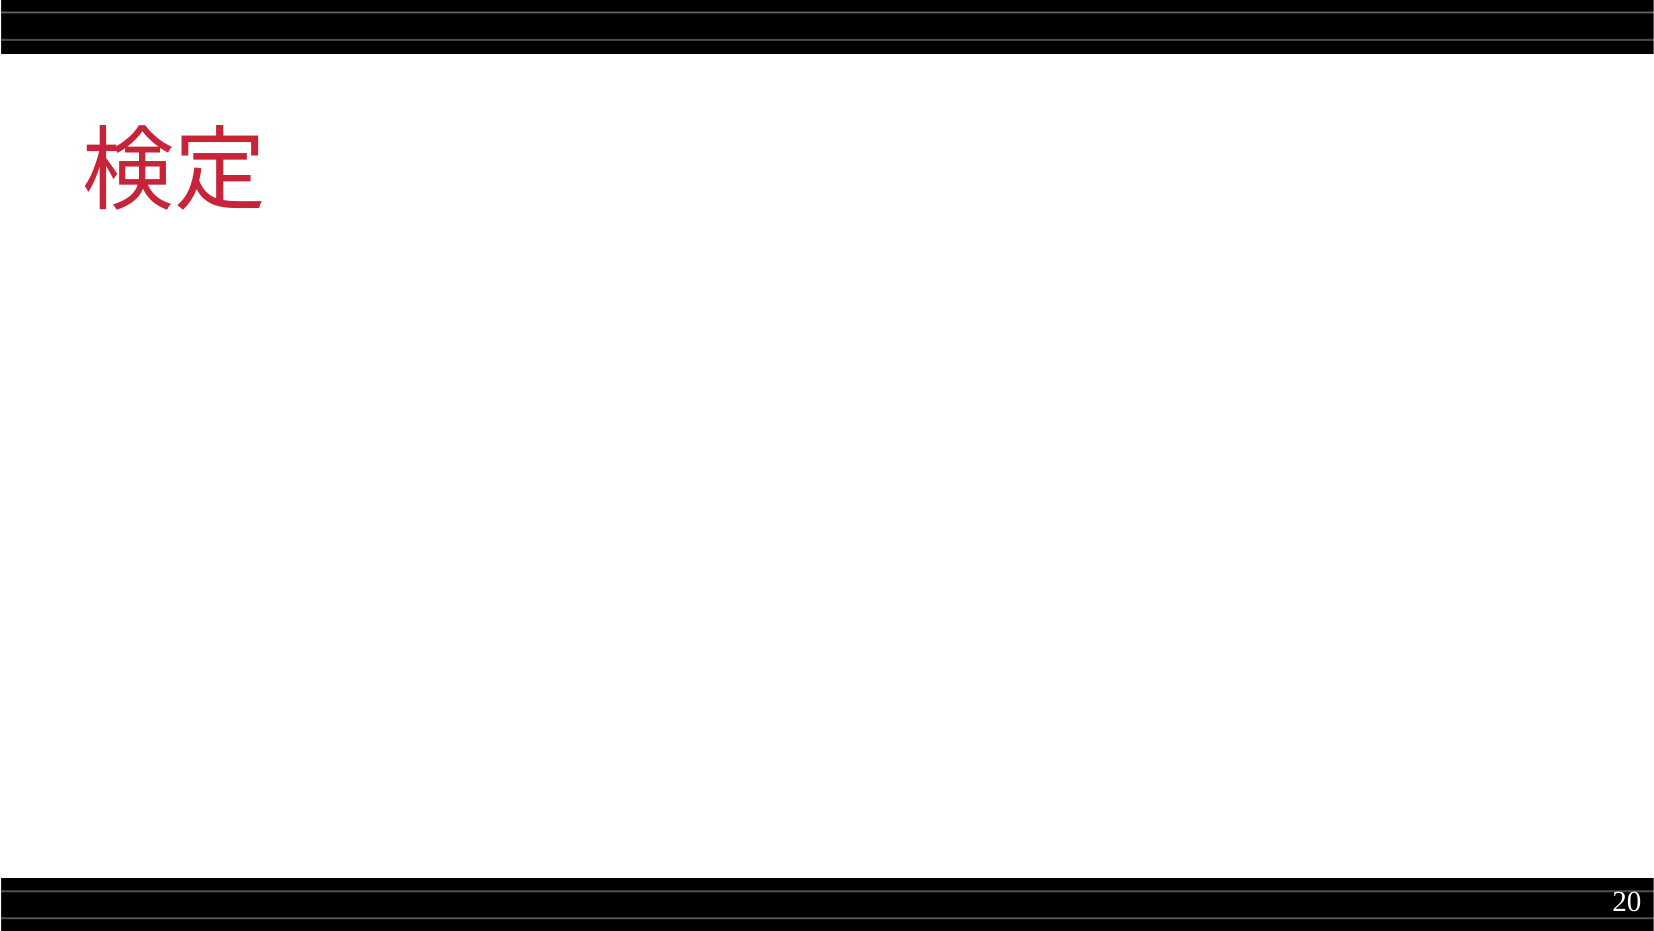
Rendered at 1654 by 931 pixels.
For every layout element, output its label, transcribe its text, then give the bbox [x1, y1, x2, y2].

picture [1, 878, 1654, 931]
picture [1, 0, 1654, 54]
title 検定 [82, 92, 1571, 249]
